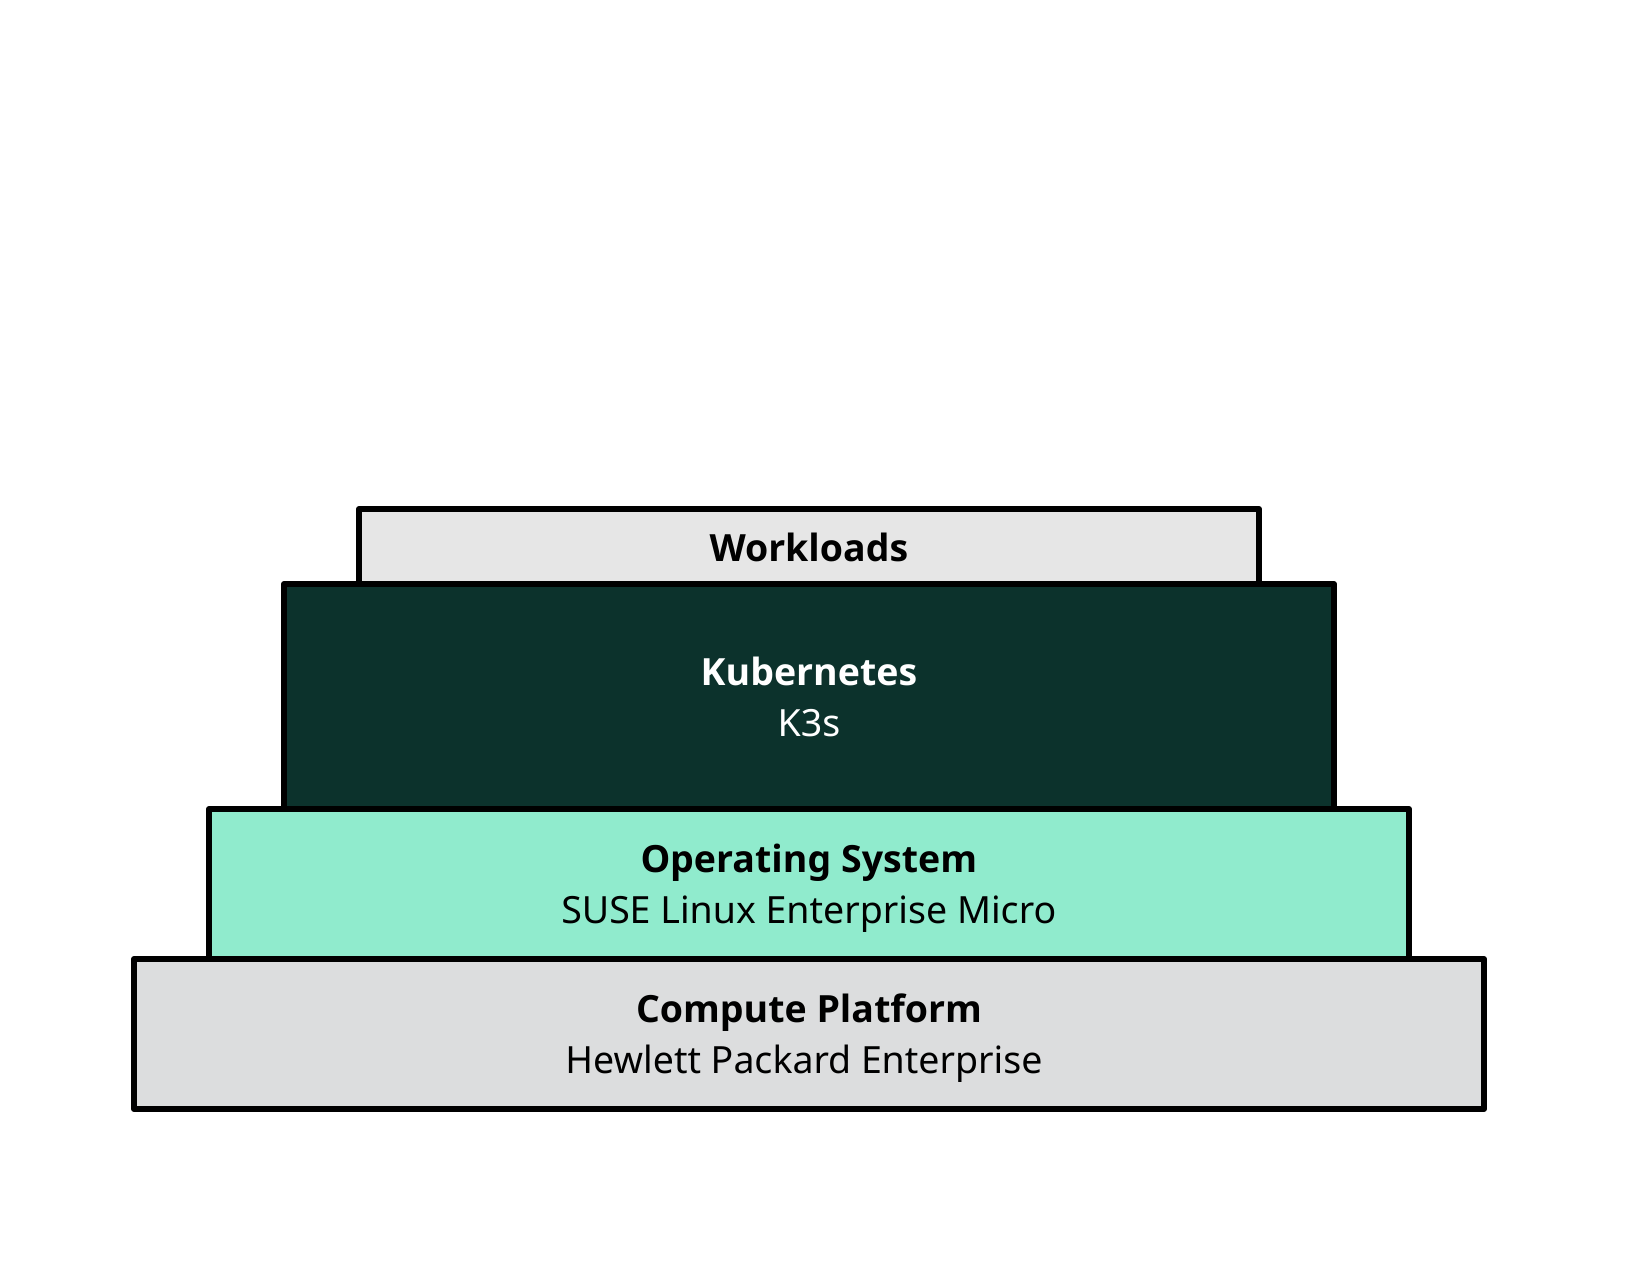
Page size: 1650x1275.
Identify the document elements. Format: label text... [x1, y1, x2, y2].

text_box Kubernetes K3s [284, 584, 1335, 810]
text_box Compute Platform Hewlett Packard Enterprise [134, 959, 1485, 1110]
text_box Workloads [359, 509, 1260, 585]
text_box Operating System SUSE Linux Enterprise Micro [209, 809, 1410, 960]
